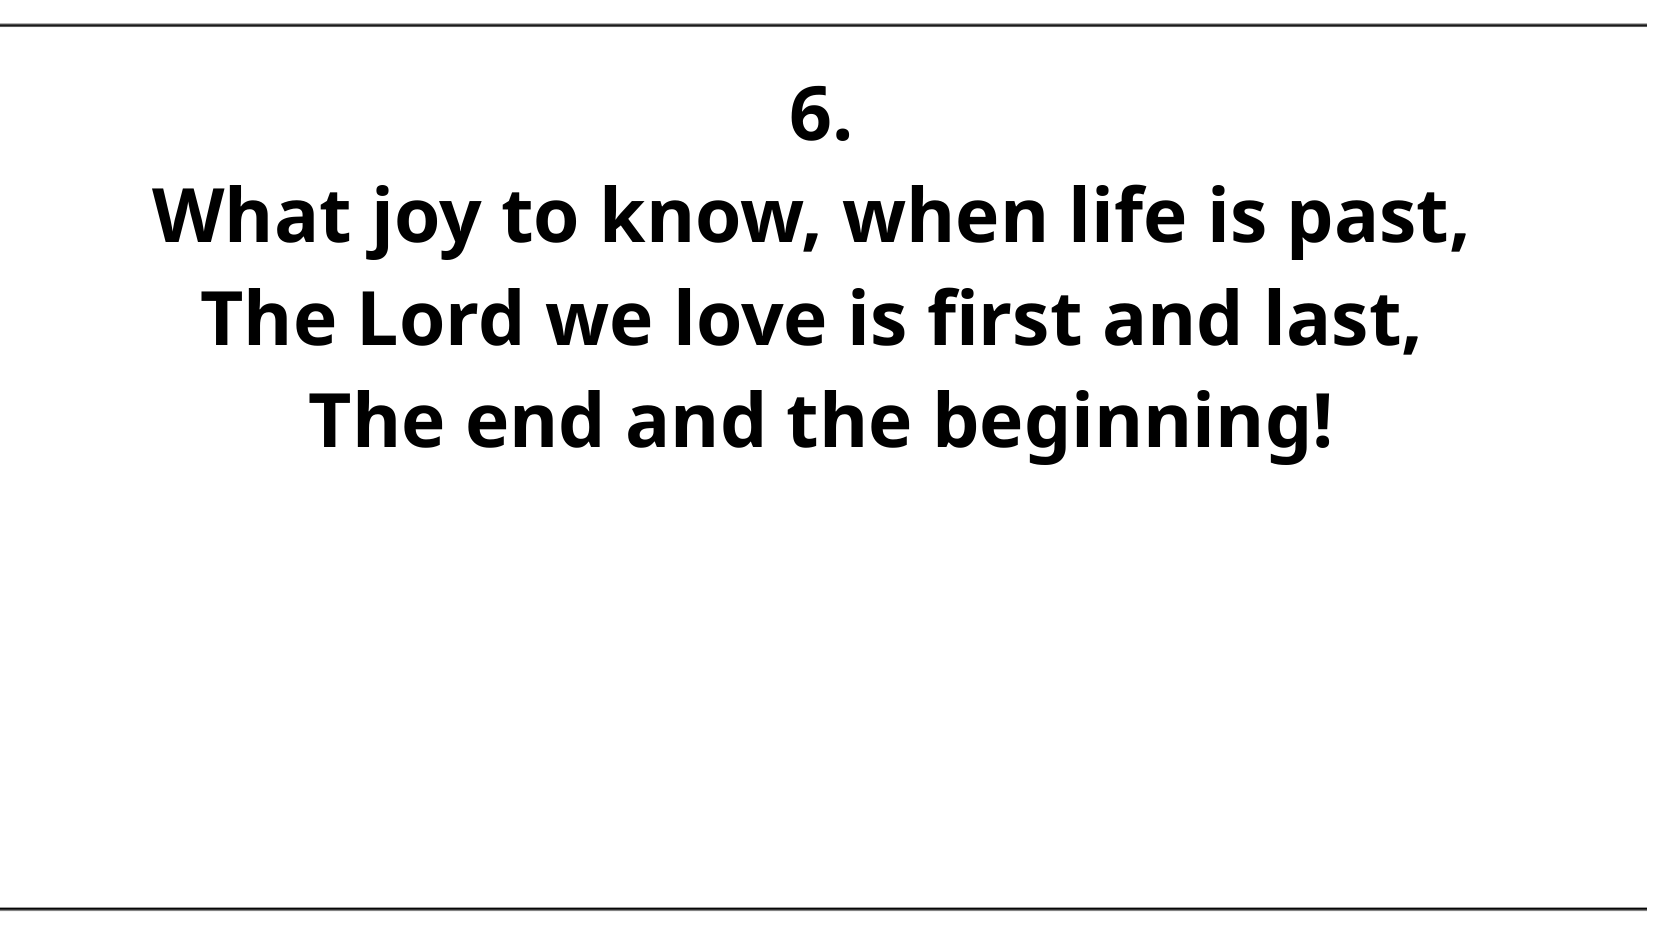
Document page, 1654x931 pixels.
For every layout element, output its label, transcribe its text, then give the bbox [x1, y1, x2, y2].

picture [0, 2, 1647, 931]
text_box 6. What joy to know, when life is past, The Lord we love is first and last, The end and the beginning! [49, 53, 1595, 468]
